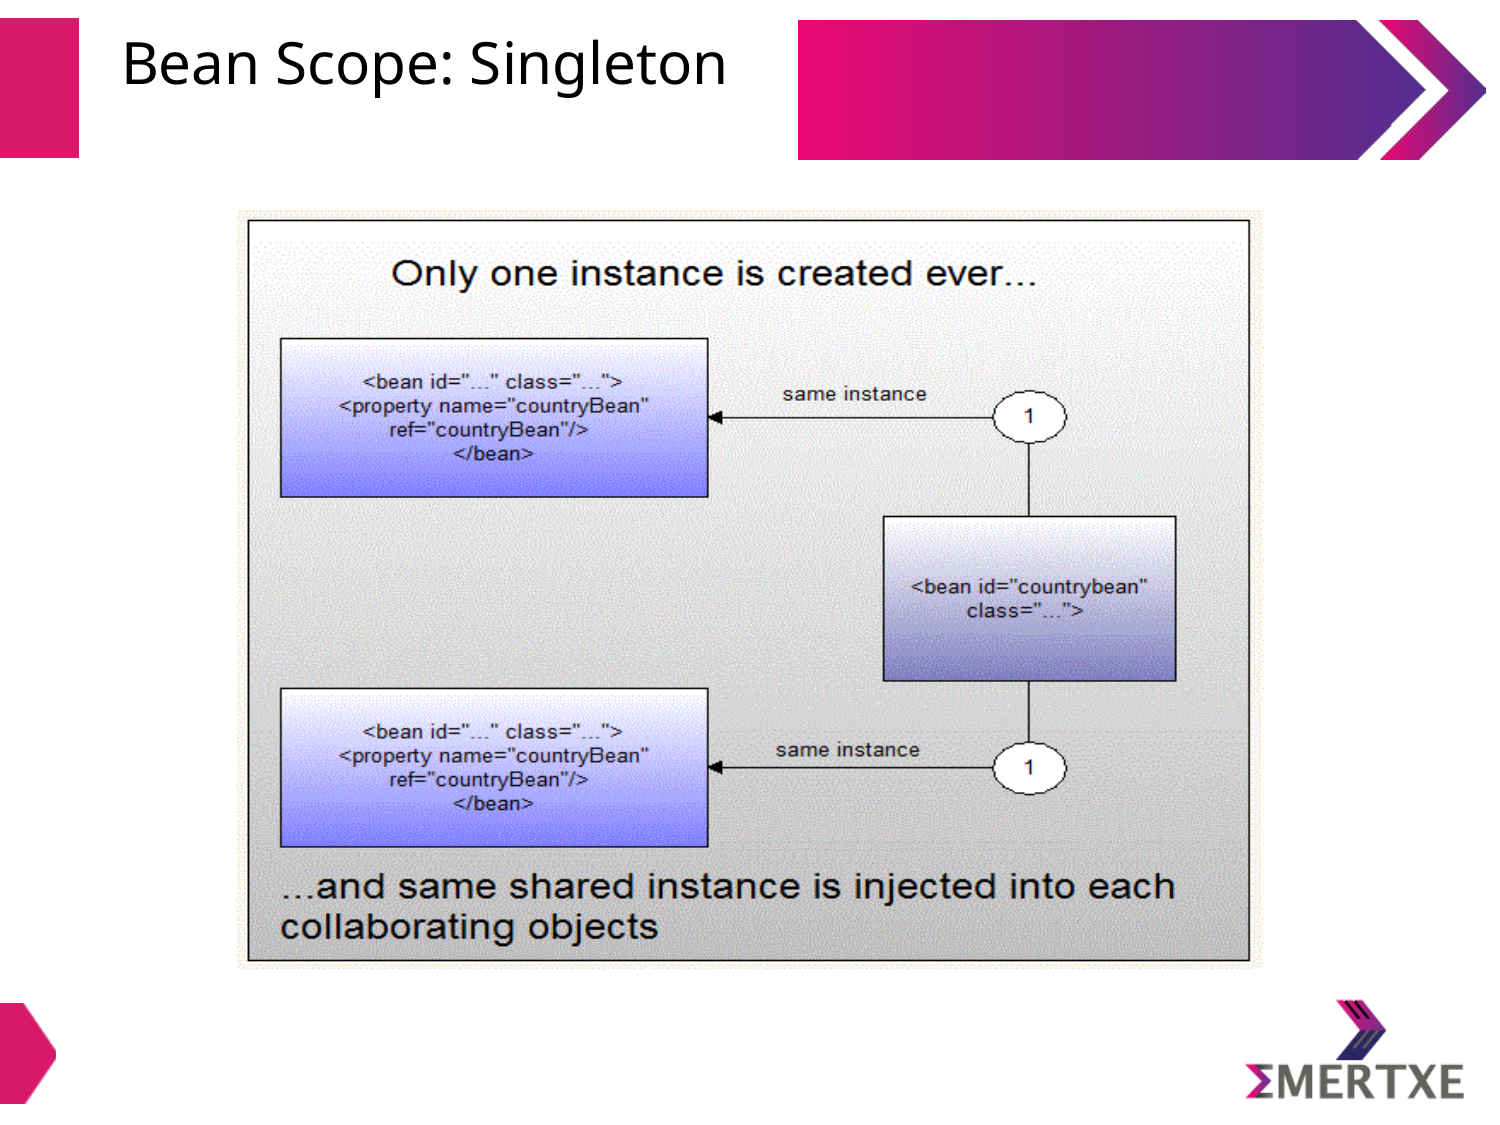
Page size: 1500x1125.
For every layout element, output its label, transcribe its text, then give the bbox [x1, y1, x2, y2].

picture [798, 20, 1486, 160]
picture [236, 208, 1264, 969]
picture [1245, 996, 1465, 1099]
text_box Bean Scope: Singleton [106, 14, 768, 166]
